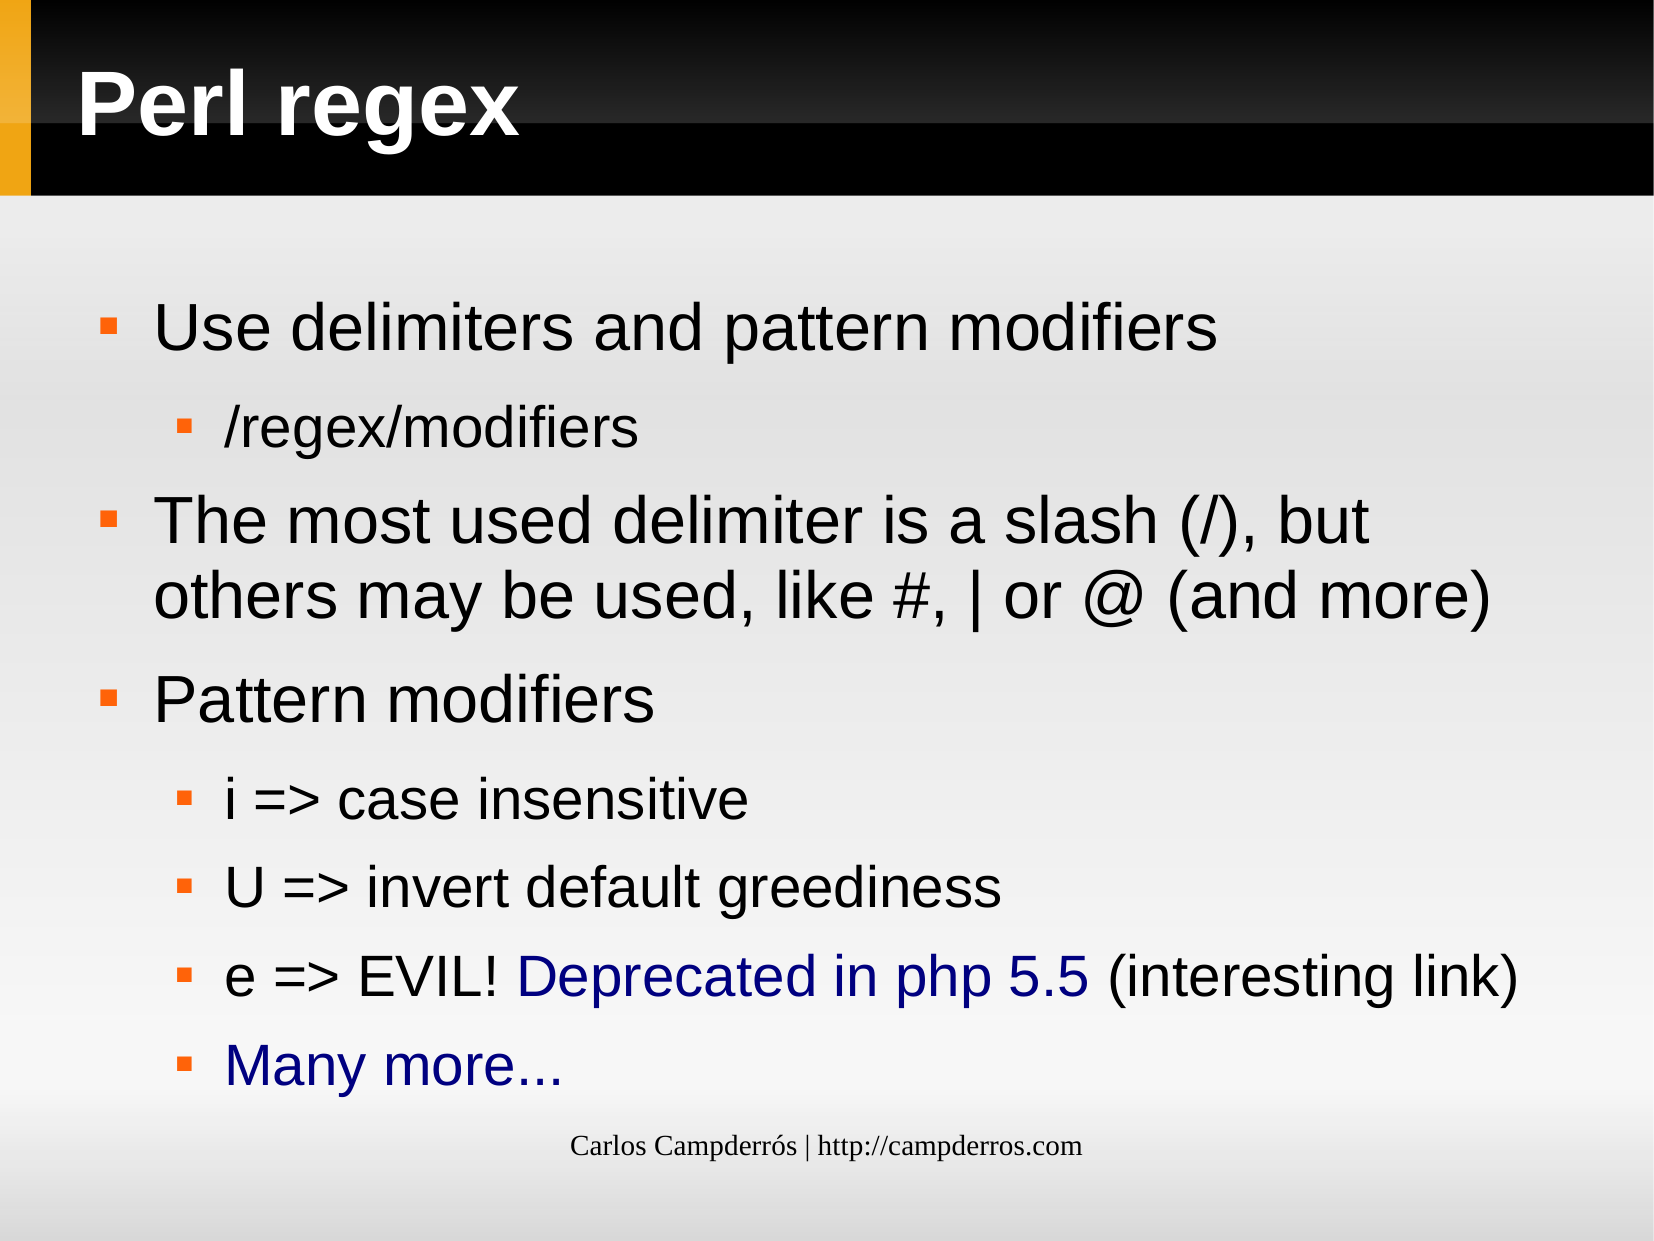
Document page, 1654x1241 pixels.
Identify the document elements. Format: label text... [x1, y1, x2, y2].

title Perl regex [76, 0, 1565, 208]
list Use delimiters and pattern modifiers /regex/modifiers The most used delimiter is a slash (/), but others may be used, like #, | or @ (and more) Pattern modifiers i => case insensitive U => invert default greediness e => EVIL! Deprecated in php 5.5 (interesting link) Many more... [82, 290, 1571, 1109]
picture [0, 0, 1654, 1241]
